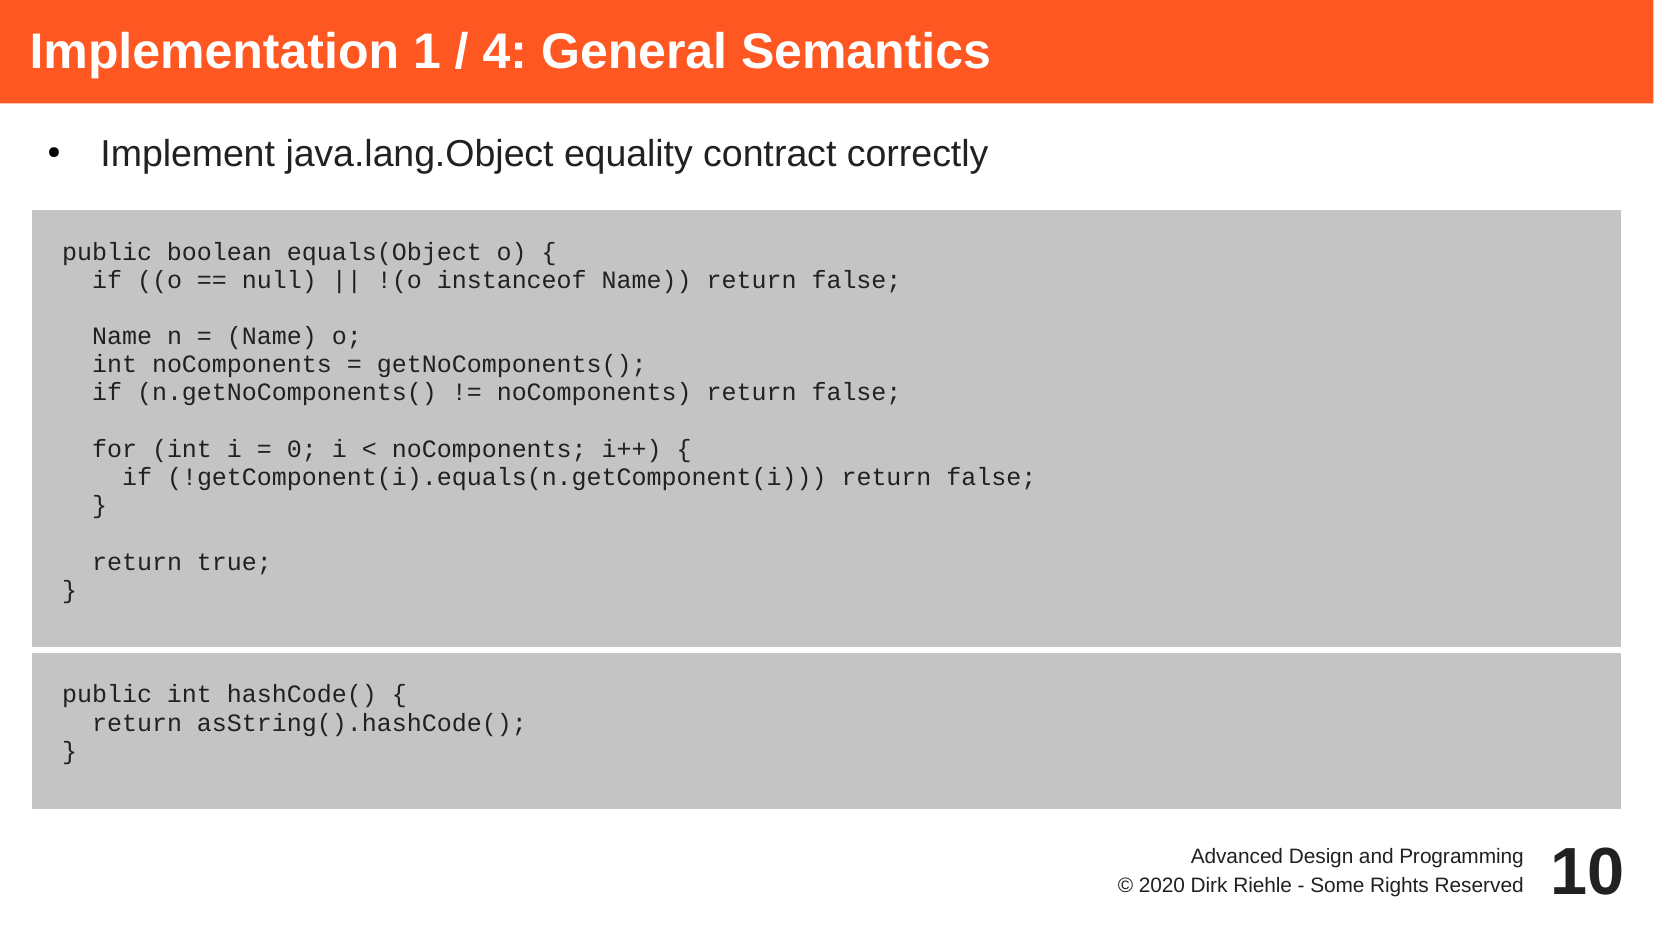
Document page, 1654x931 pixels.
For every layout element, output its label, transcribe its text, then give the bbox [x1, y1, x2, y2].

title Implementation 1 / 4: General Semantics [0, 0, 1654, 104]
list public int hashCode() { return asString().hashCode(); } [29, 649, 1625, 813]
list Implement java.lang.Object equality contract correctly [29, 132, 1625, 204]
list public boolean equals(Object o) { if ((o == null) || !(o instanceof Name)) return false; Name n = (Name) o; int noComponents = getNoComponents(); if (n.getNoComponents() != noComponents) return false; for (int i = 0; i < noComponents; i++) { if (!getComponent(i).equals(n.getComponent(i))) return false; } return true; } [29, 206, 1625, 647]
